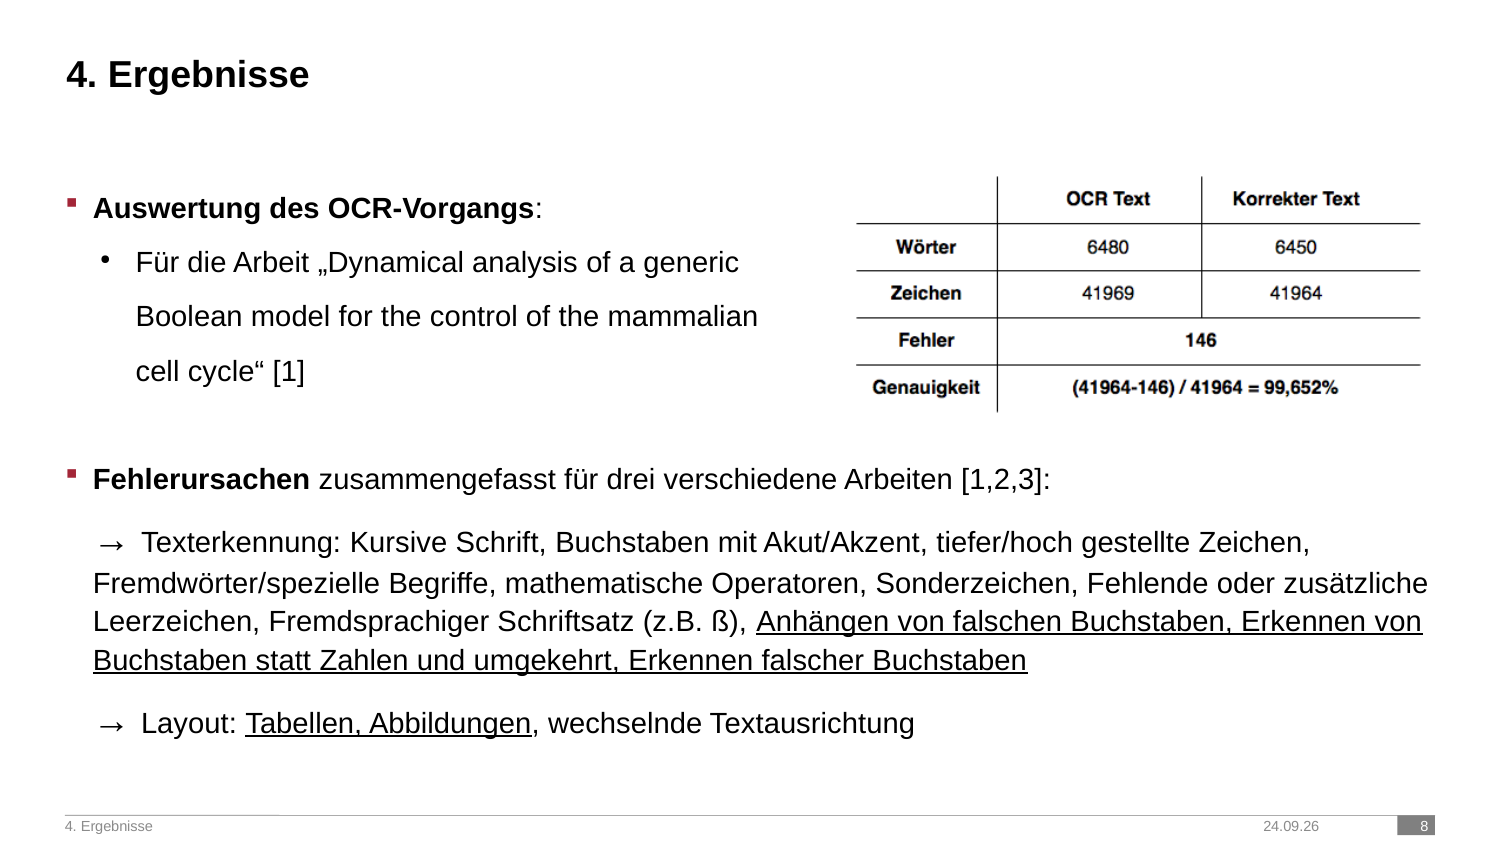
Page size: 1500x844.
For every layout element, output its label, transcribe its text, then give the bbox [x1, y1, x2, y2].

text_box 4. Ergebnisse [64, 816, 1254, 837]
text_box Auswertung des OCR-Vorgangs: Für die Arbeit „Dynamical analysis of a generic Boolean model for the control of the mammalian cell cycle“ [1] Fehlerursachen zusammengefasst für drei verschiedene Arbeiten [1,2,3]: → Texterkennung: Kursive Schrift, Buchstaben mit Akut/Akzent, tiefer/hoch gestellte Zeichen, Fremdwörter/spezielle Begriffe, mathematische Operatoren, Sonderzeichen, Fehlende oder zusätzliche Leerzeichen, Fremdsprachiger Schriftsatz (z.B. ß), Anhängen von falschen Buchstaben, Erkennen von Buchstaben statt Zahlen und umgekehrt, Erkennen falscher Buchstaben → Layout: Tabellen, Abbildungen, wechselnde Textausrichtung [64, 185, 1437, 788]
picture [856, 176, 1422, 414]
text_box 4. Ergebnisse [66, 49, 1286, 150]
text_box <number> [1393, 816, 1429, 839]
text_box 01.12.21 [1263, 816, 1393, 837]
